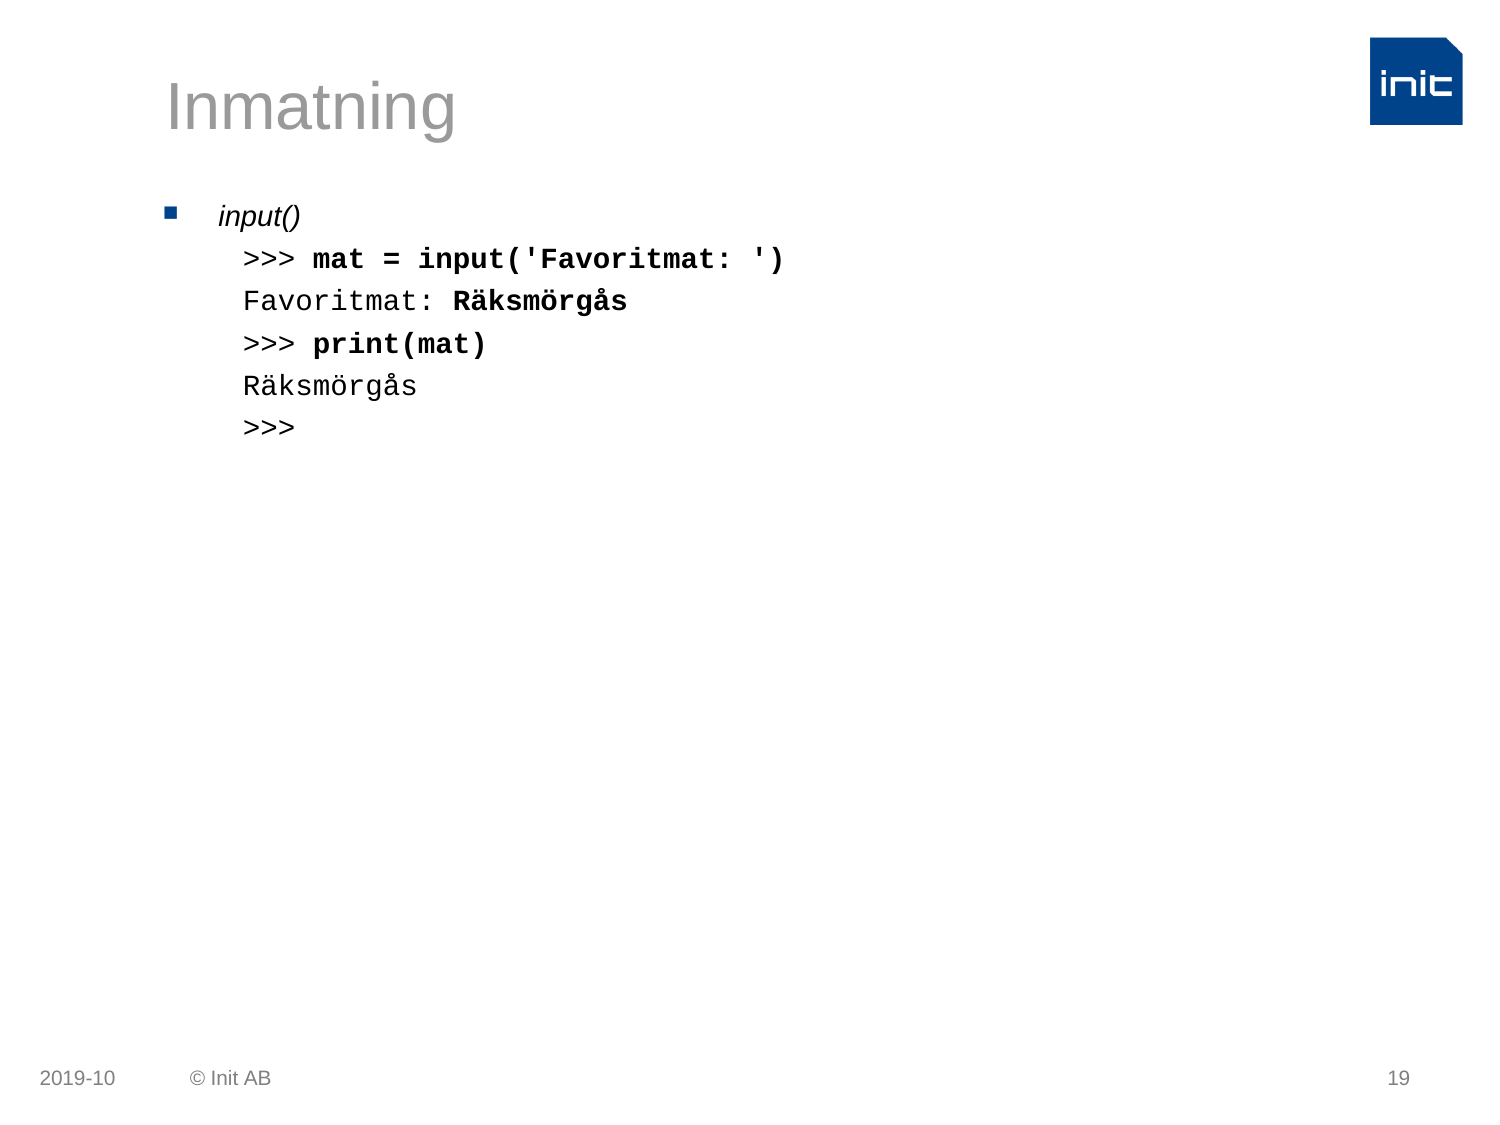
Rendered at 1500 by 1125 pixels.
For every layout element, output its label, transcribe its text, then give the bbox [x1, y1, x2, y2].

text_box 2019-10 [24, 1037, 151, 1098]
text_box Inmatning [150, 0, 1351, 151]
picture [1370, 37, 1463, 125]
text_box <nummer> [1350, 1037, 1426, 1098]
text_box input() >>> mat = input('Favoritmat: ') Favoritmat: Räksmörgås >>> print(mat) Räksmörgås >>> [150, 189, 1351, 963]
text_box © Init AB [174, 1037, 1326, 1098]
